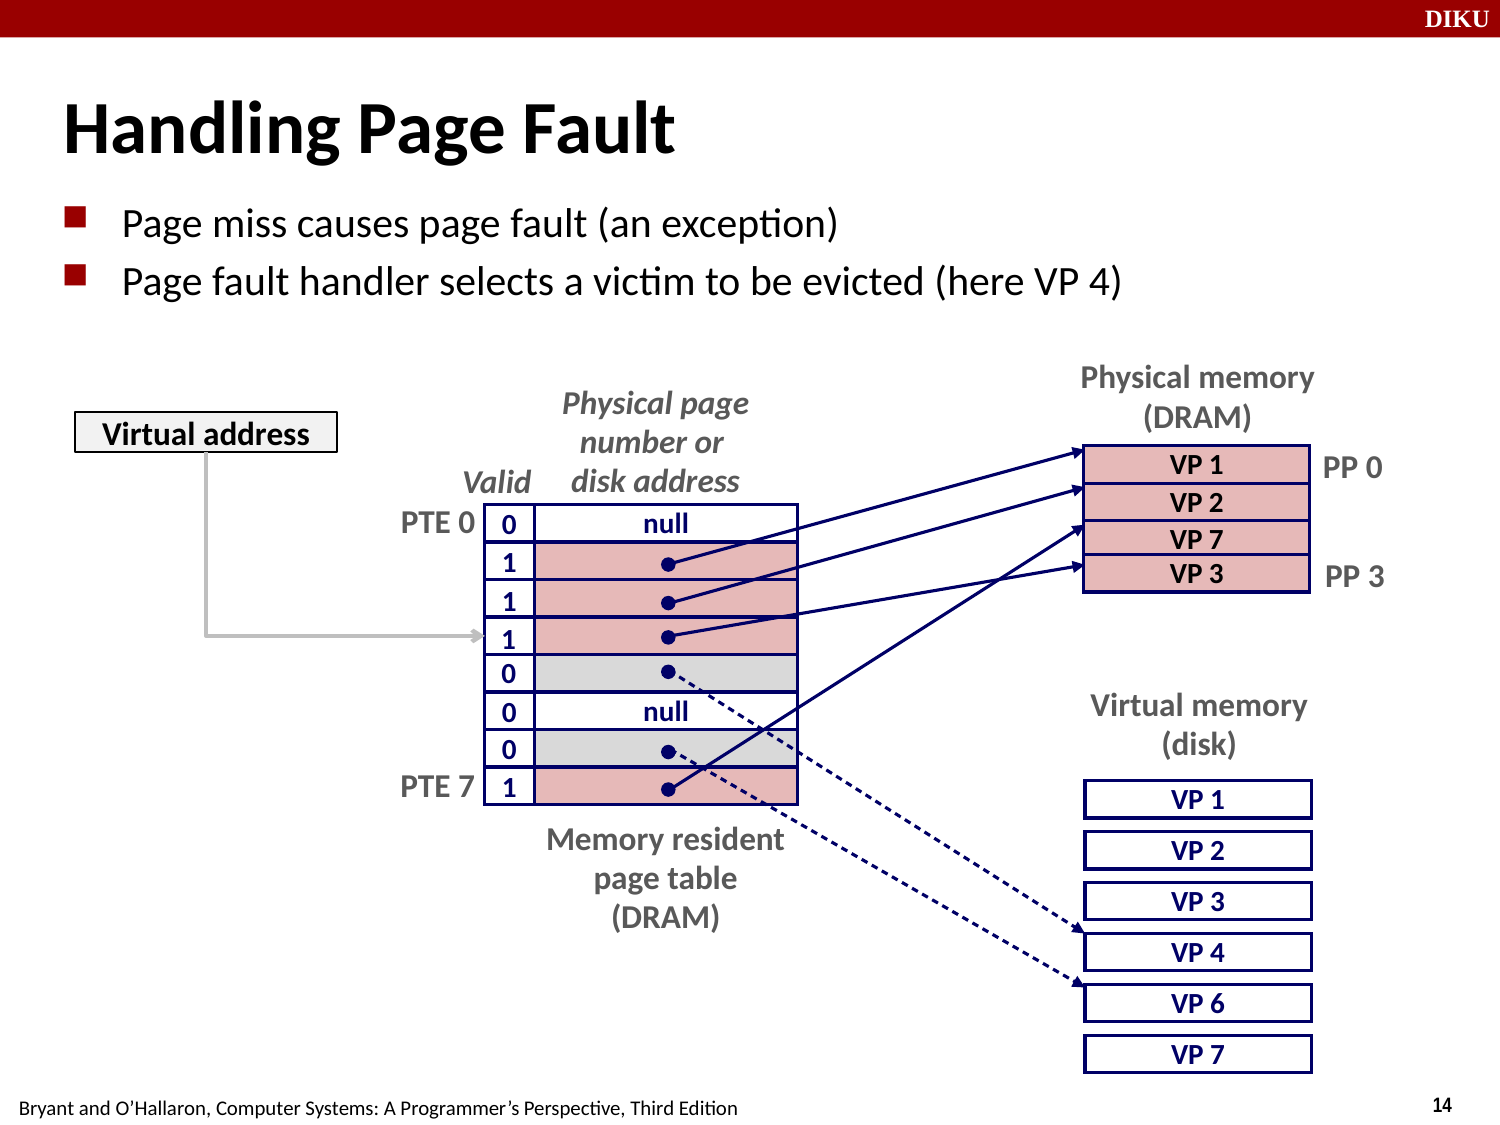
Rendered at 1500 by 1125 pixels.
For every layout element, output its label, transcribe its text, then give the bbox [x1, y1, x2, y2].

text_box Valid [447, 454, 560, 510]
text_box 1 [487, 537, 532, 576]
text_box null [759, 531, 798, 542]
text_box PTE 0 [385, 493, 491, 549]
text_box 1 [487, 576, 532, 627]
text_box Memory resident page table (DRAM) [531, 811, 801, 945]
text_box PTE 7 [385, 758, 490, 814]
text_box null [536, 693, 798, 730]
text_box 1 [486, 614, 531, 648]
text_box null [768, 711, 798, 730]
text_box VP 2 [1084, 831, 1312, 869]
text_box 0 [487, 687, 532, 724]
text_box Virtual memory (disk) [1075, 677, 1323, 772]
text_box null [536, 504, 798, 542]
text_box Handling Page Fault [48, 59, 1408, 188]
text_box Physical memory (DRAM) [1065, 350, 1330, 445]
text_box VP 3 [1084, 882, 1312, 920]
text_box VP 3 [1083, 554, 1310, 593]
text_box VP 4 [1084, 933, 1312, 971]
text_box PP 0 [1307, 439, 1398, 495]
text_box PP 3 [1310, 548, 1400, 604]
text_box VP 7 [1084, 1035, 1312, 1073]
text_box VP 1 [1083, 445, 1310, 484]
text_box 0 [486, 648, 531, 699]
text_box Virtual address [74, 412, 338, 453]
text_box VP 6 [1084, 984, 1312, 1022]
text_box 0 [487, 724, 532, 775]
text_box VP 1 [1084, 780, 1312, 819]
text_box Physical page number or disk address [547, 374, 765, 509]
text_box 0 [491, 499, 532, 537]
text_box 1 [490, 775, 532, 814]
text_box VP 7 [1083, 521, 1310, 554]
text_box Page miss causes page fault (an exception) Page fault handler selects a victim to be evicted (here VP 4) [50, 188, 1414, 313]
text_box VP 2 [1083, 484, 1310, 521]
text_box [536, 542, 798, 693]
text_box [536, 730, 798, 805]
